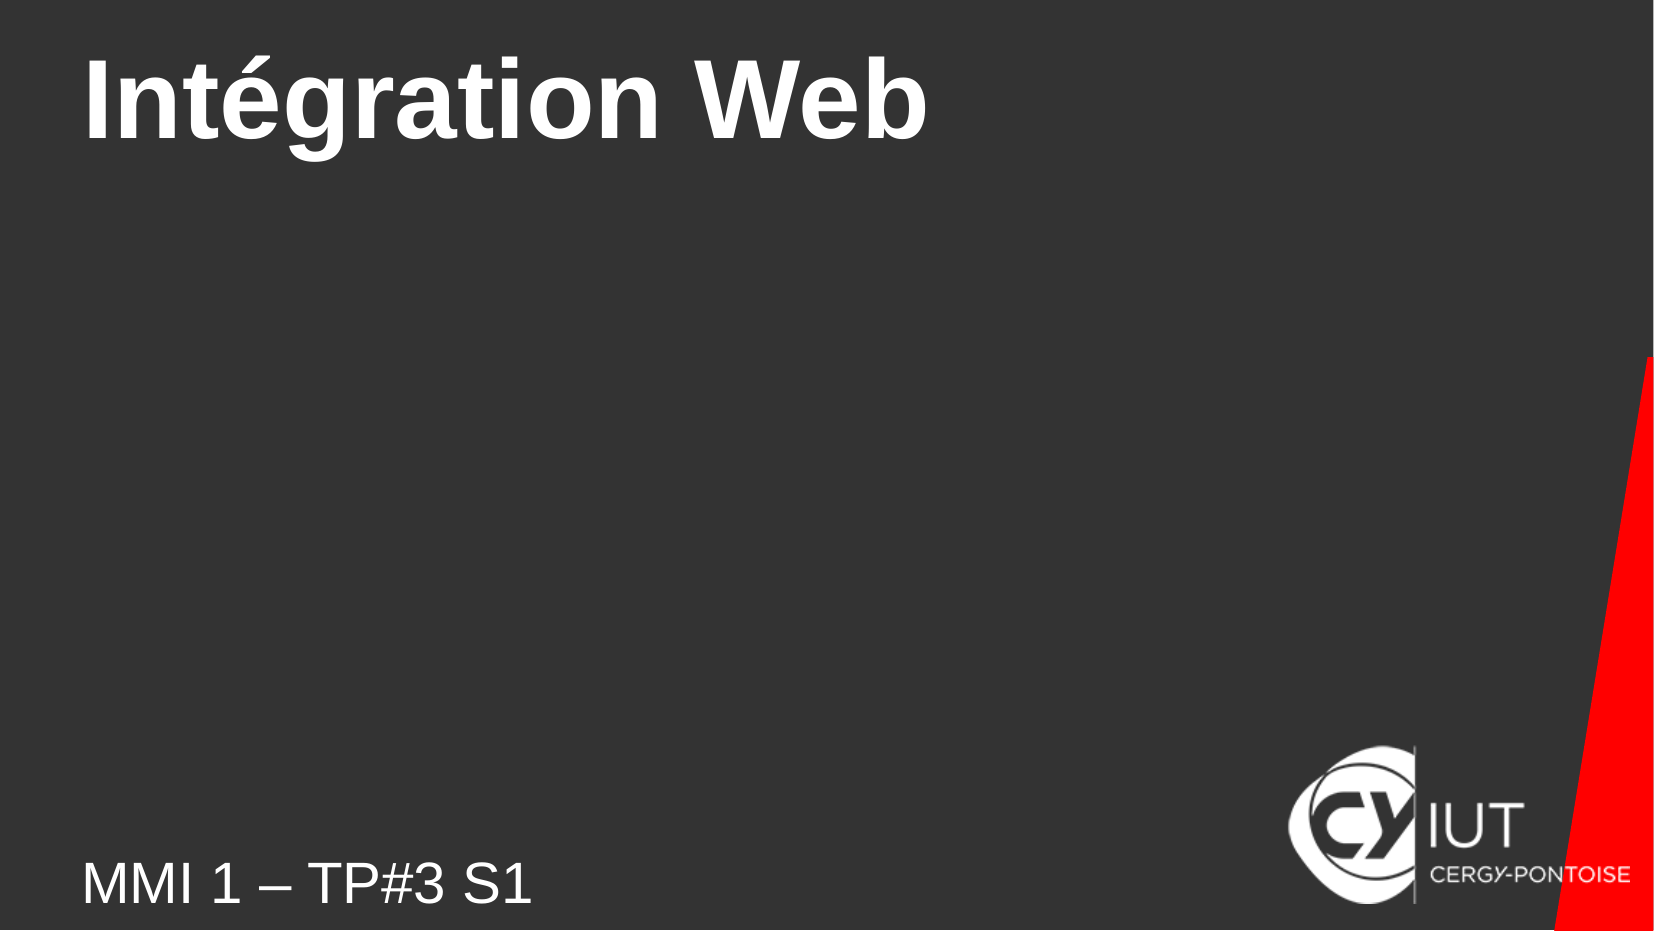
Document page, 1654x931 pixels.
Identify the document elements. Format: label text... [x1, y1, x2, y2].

title MMI 1 – TP#3 S1 [81, 805, 1205, 931]
text_box [1554, 356, 1654, 931]
picture [1284, 744, 1630, 904]
title Intégration Web [82, 36, 1571, 226]
